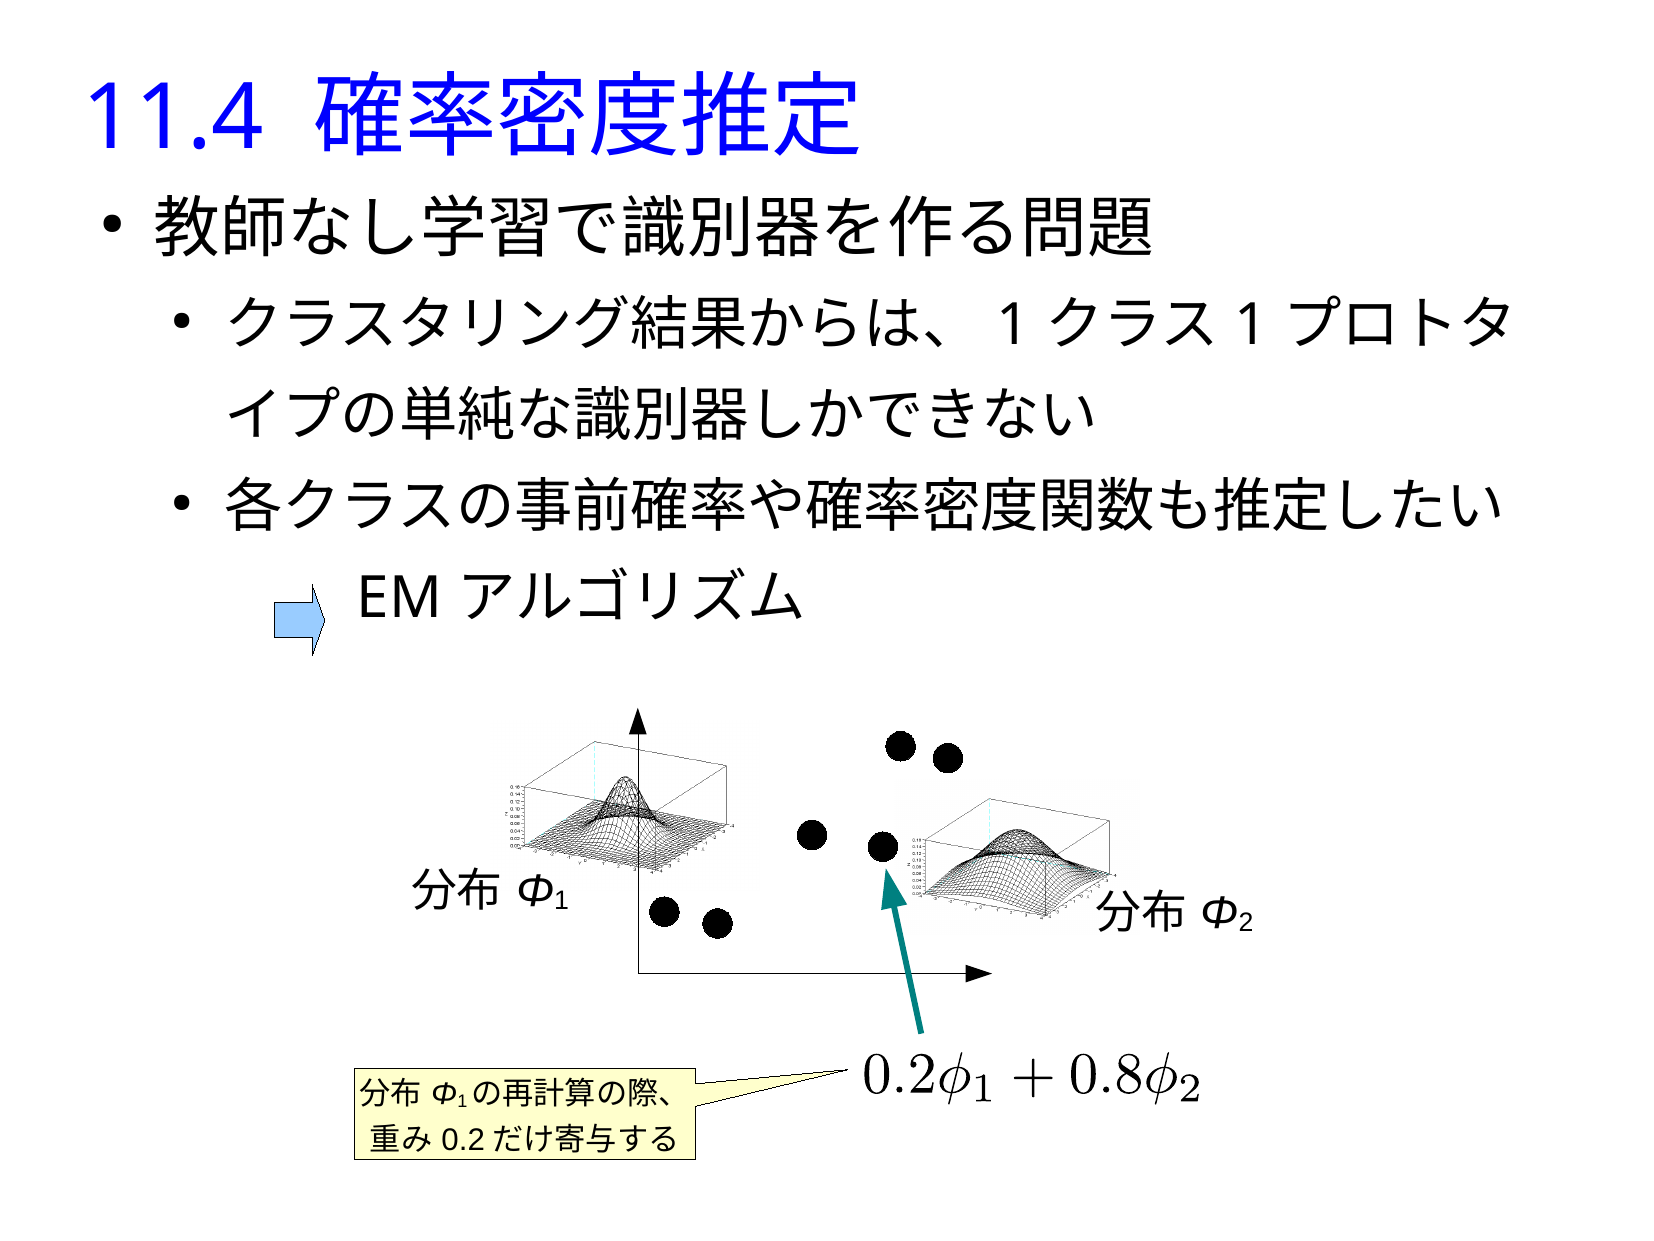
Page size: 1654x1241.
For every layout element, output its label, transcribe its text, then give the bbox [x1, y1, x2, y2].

text_box 分布Φ2 [1080, 868, 1292, 958]
text_box [702, 908, 733, 939]
list 教師なし学習で識別器を作る問題 クラスタリング結果からは、1クラス1プロトタイプの単純な識別器しかできない 各クラスの事前確率や確率密度関数も推定したい EMアルゴリズム [82, 166, 1571, 886]
text_box [274, 584, 325, 656]
picture [639, 720, 760, 891]
text_box [933, 743, 963, 773]
text_box [797, 820, 827, 850]
text_box 分布Φ1の再計算の際、 重み0.2だけ寄与する [354, 1068, 848, 1160]
title 11.4 確率密度推定 [82, 44, 1571, 166]
text_box [649, 896, 680, 927]
text_box 分布Φ1 [396, 846, 605, 936]
picture [490, 720, 638, 891]
text_box [885, 731, 916, 762]
picture [894, 779, 1140, 935]
text_box [868, 831, 898, 862]
picture [864, 1052, 1199, 1105]
